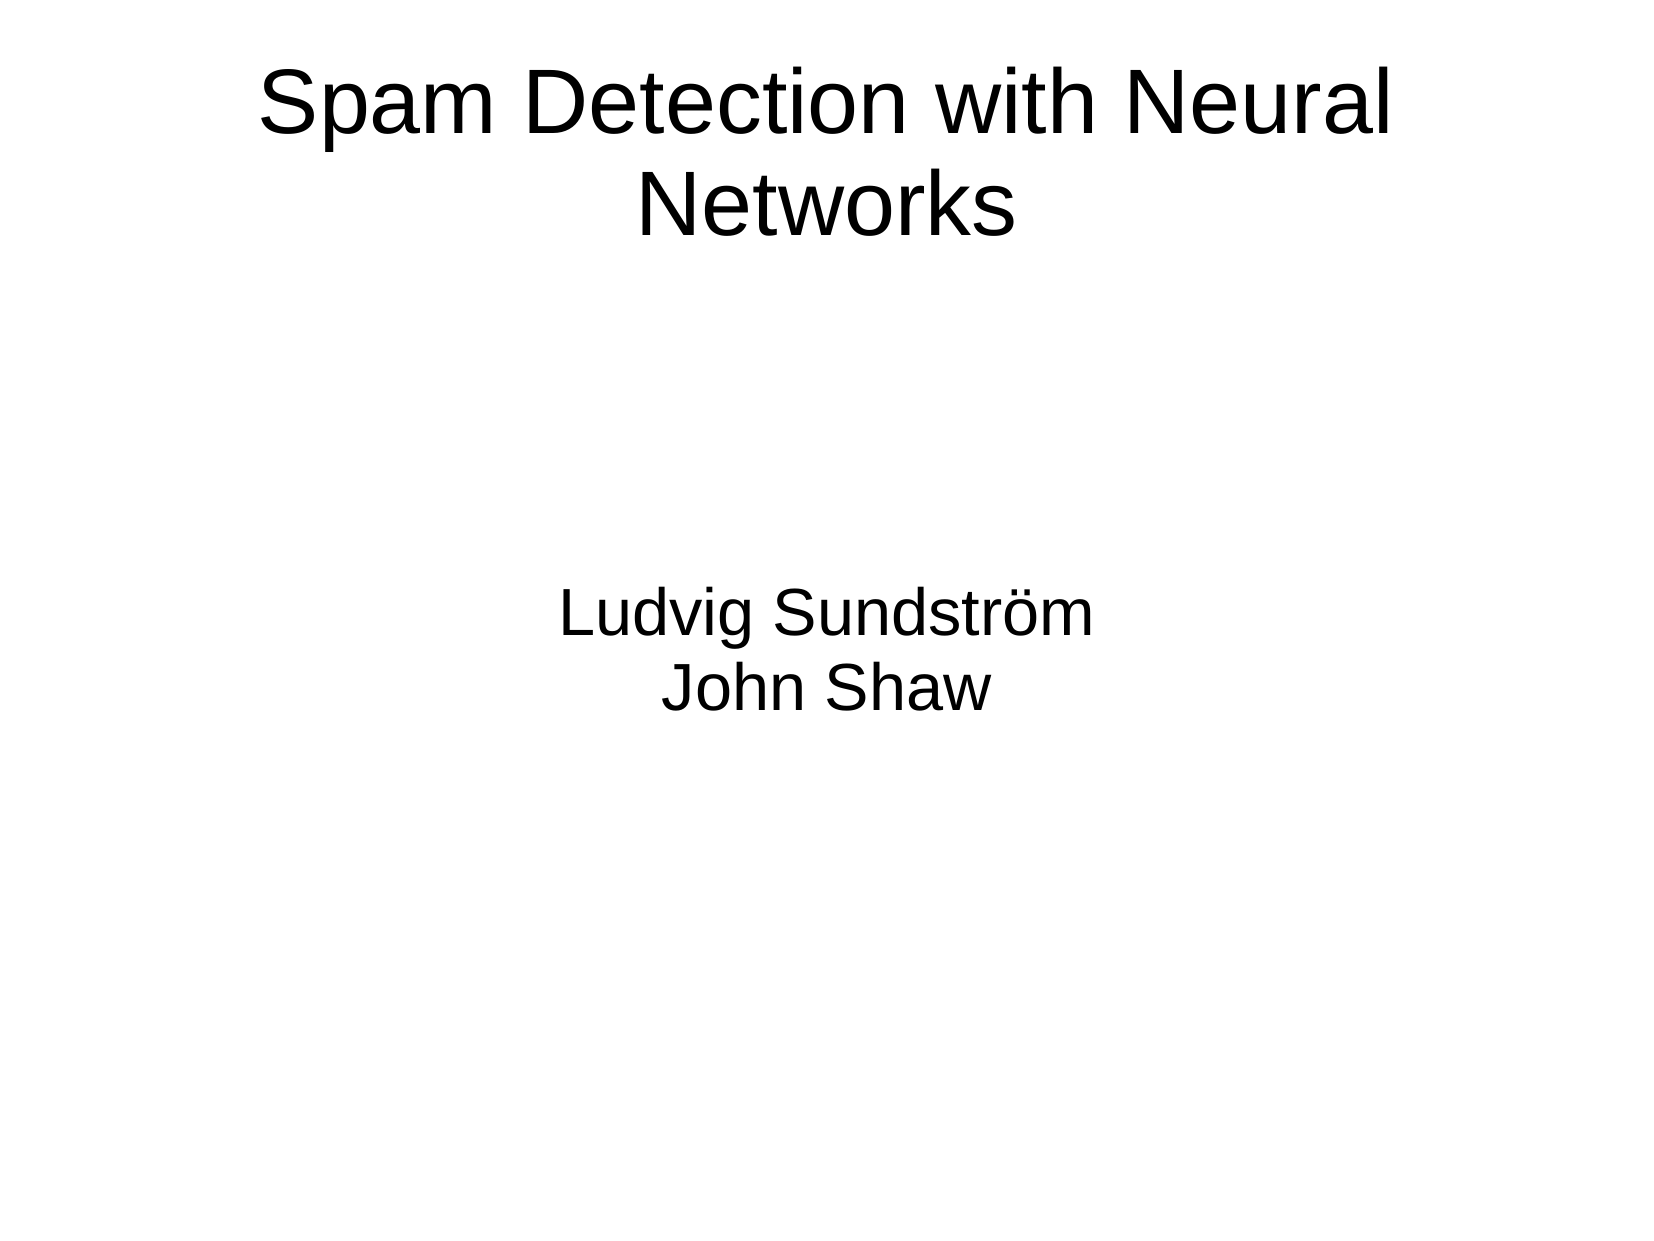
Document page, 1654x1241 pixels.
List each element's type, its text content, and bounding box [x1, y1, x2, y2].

title Spam Detection with Neural Networks [82, 49, 1571, 257]
subtitle Ludvig Sundström John Shaw [82, 290, 1571, 1010]
